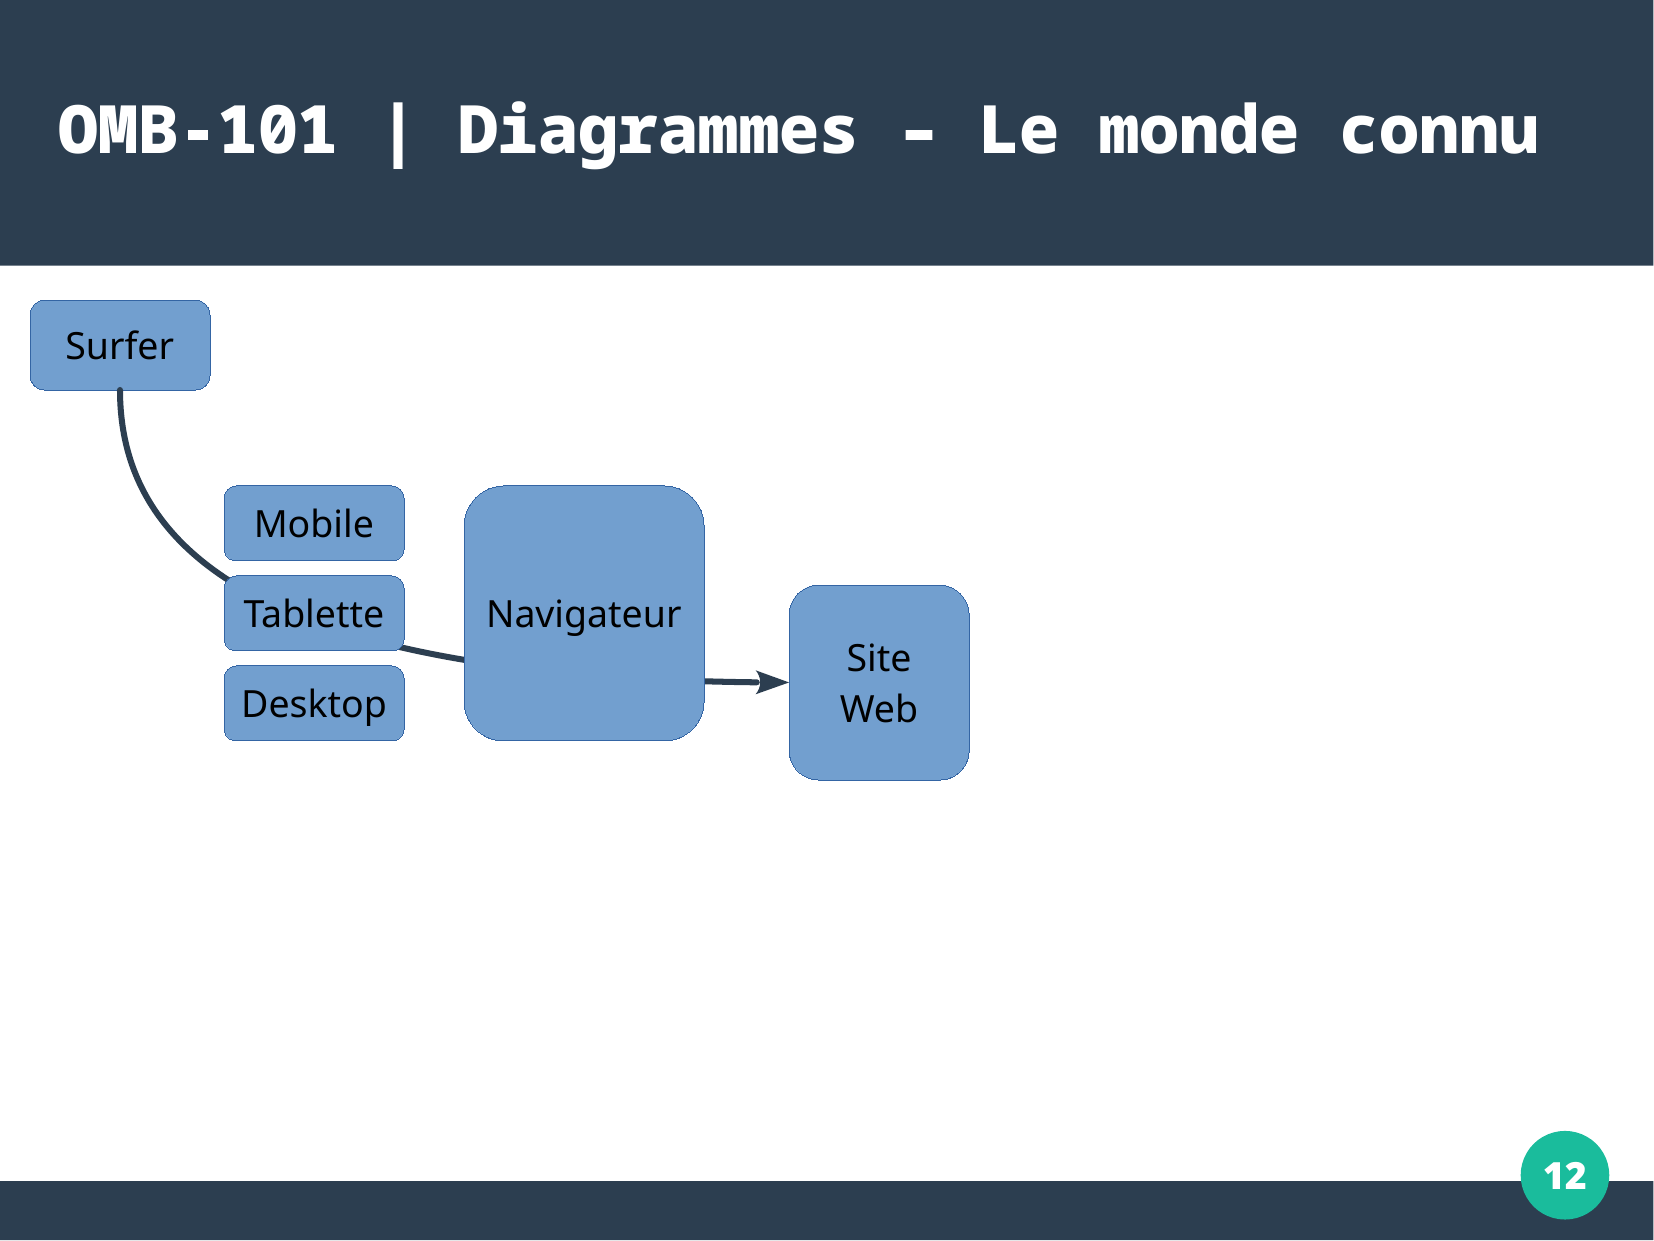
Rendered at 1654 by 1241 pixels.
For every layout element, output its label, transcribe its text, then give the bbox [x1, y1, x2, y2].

title OMB-101 | Diagrammes – Le monde connu [59, 49, 1595, 207]
text_box Site Web [789, 585, 970, 781]
text_box Mobile [224, 485, 405, 561]
text_box Navigateur [464, 485, 705, 741]
text_box Desktop [224, 665, 405, 741]
text_box Surfer [30, 300, 211, 391]
text_box Tablette [224, 575, 405, 651]
